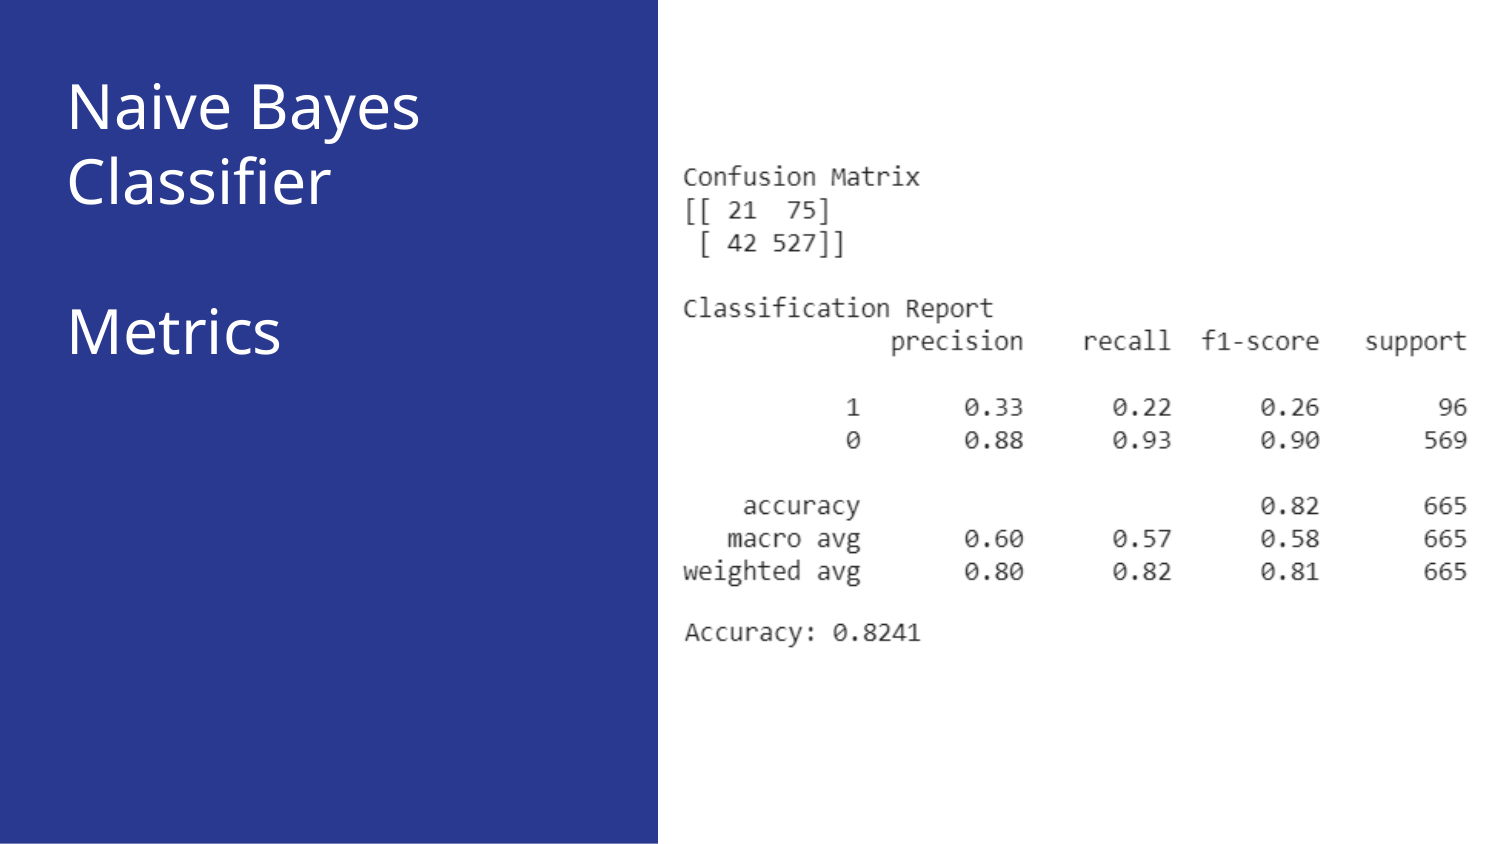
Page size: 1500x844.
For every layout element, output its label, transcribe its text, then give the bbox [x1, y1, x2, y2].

title Naive Bayes Classifier Metrics [51, 52, 581, 548]
picture [666, 150, 1500, 660]
